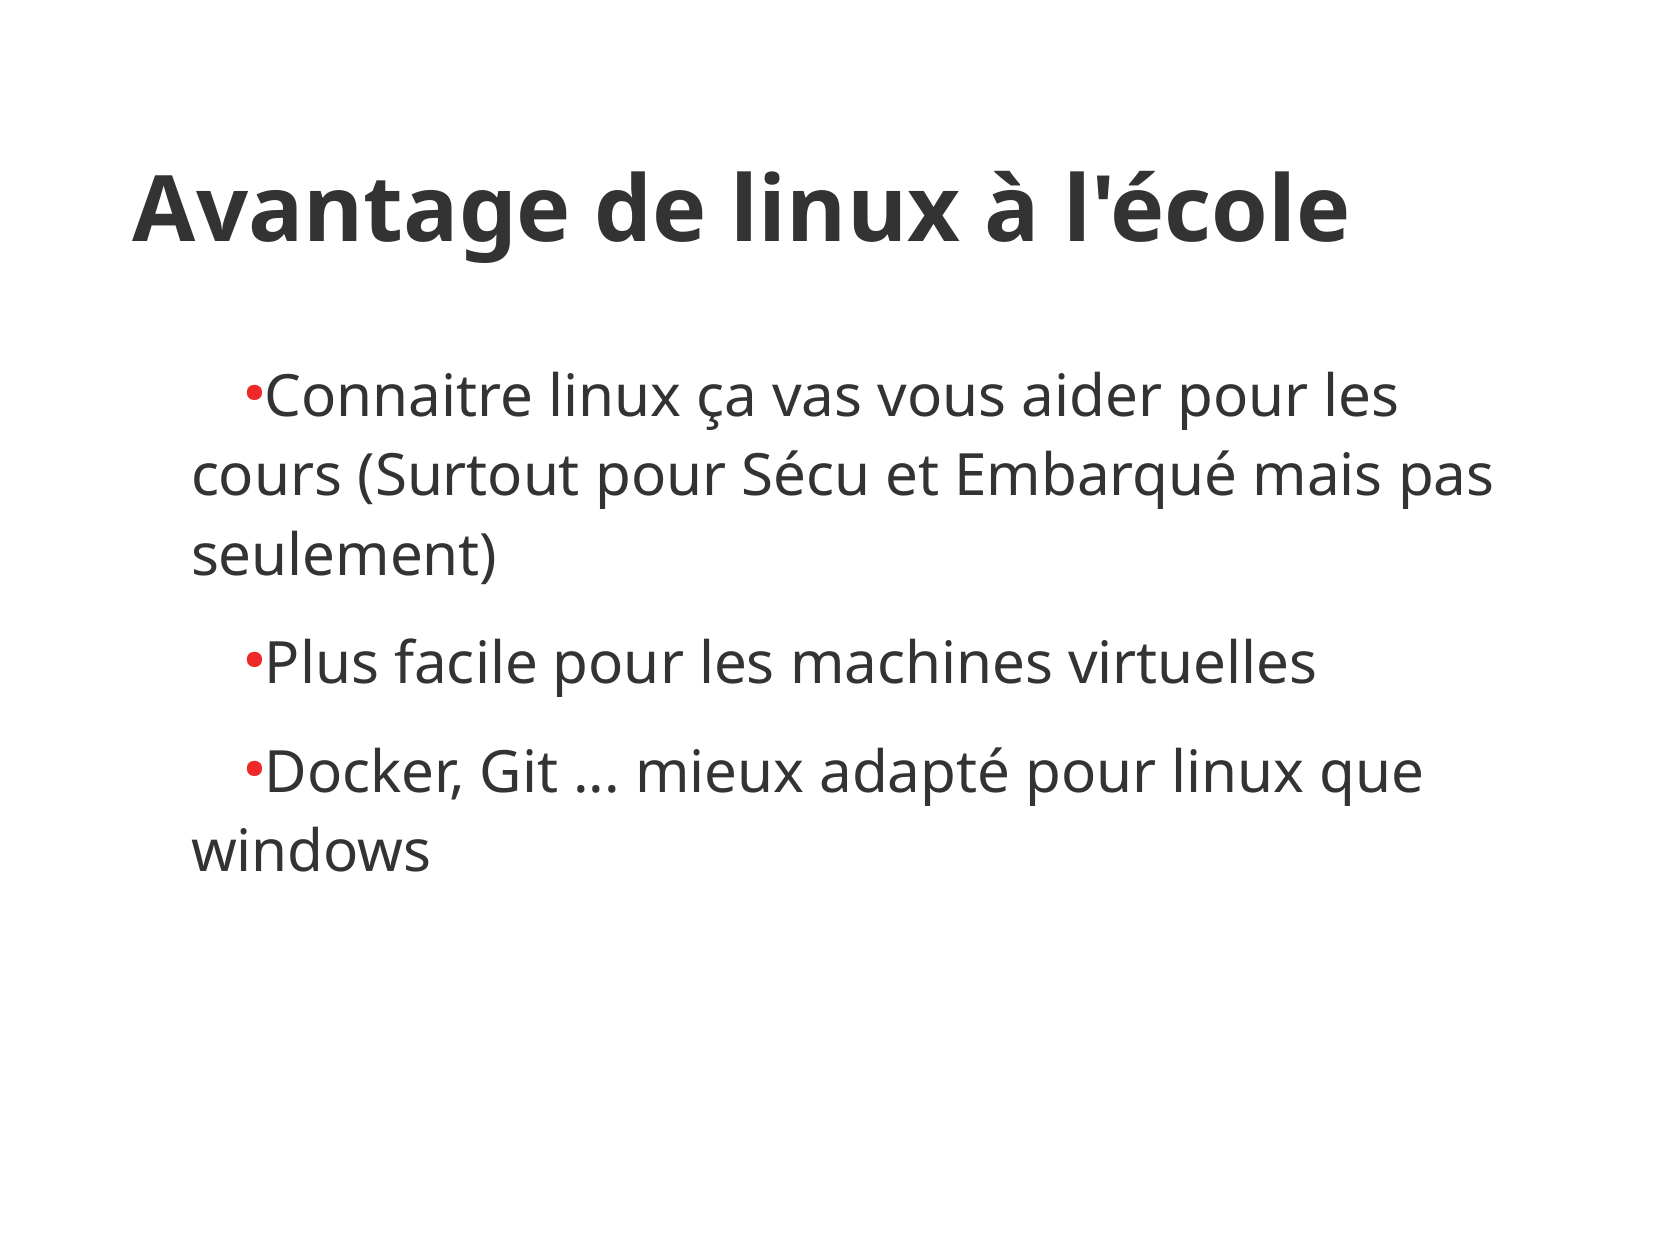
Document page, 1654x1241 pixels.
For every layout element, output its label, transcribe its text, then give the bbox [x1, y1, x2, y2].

list Connaitre linux ça vas vous aider pour les cours (Surtout pour Sécu et Embarqué mais pas seulement) Plus facile pour les machines virtuelles Docker, Git ... mieux adapté pour linux que windows [118, 354, 1536, 1074]
text_box Avantage de linux à l'école [118, 102, 1571, 311]
